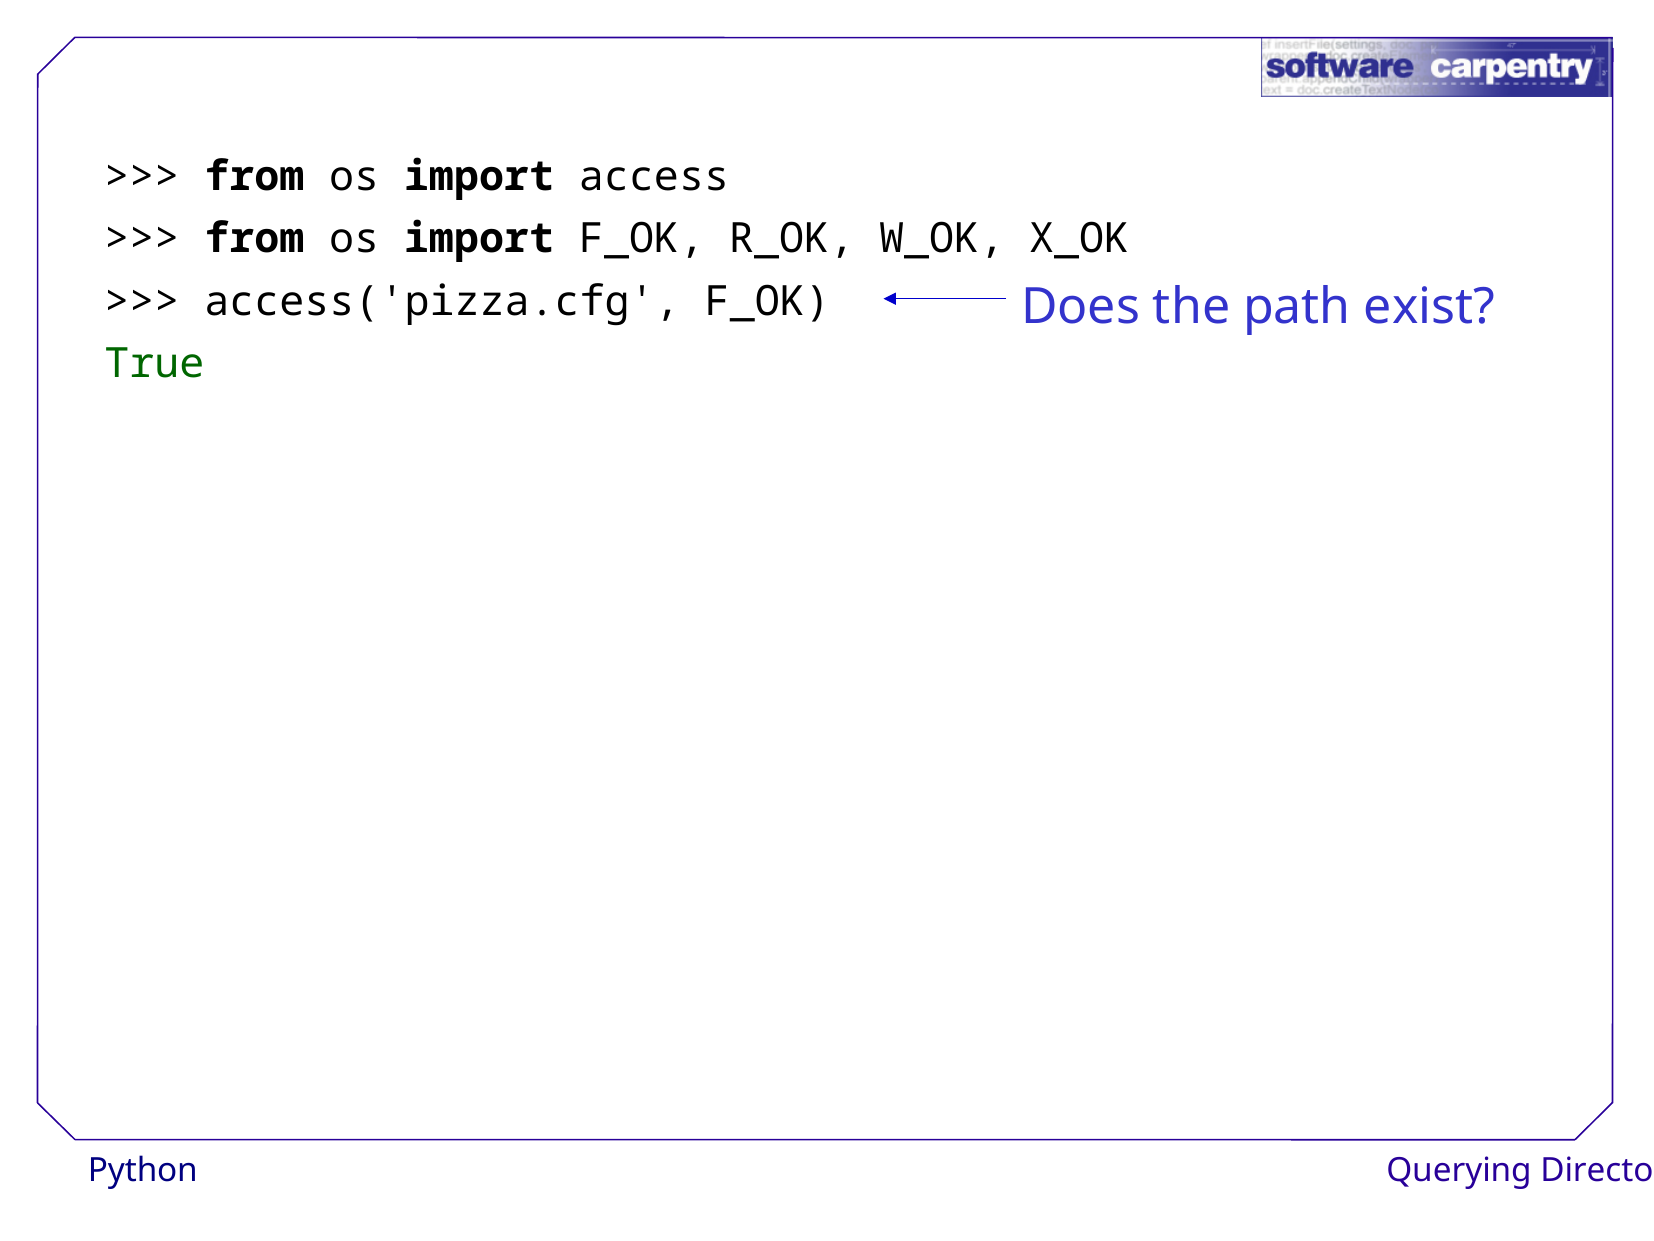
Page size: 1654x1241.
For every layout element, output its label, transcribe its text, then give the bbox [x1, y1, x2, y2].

text_box Does the path exist? [1006, 251, 1498, 346]
text_box >>> from os import access >>> from os import F_OK, R_OK, W_OK, X_OK >>> access('pizza.cfg', F_OK) True [89, 128, 1512, 1037]
picture [1261, 39, 1613, 97]
